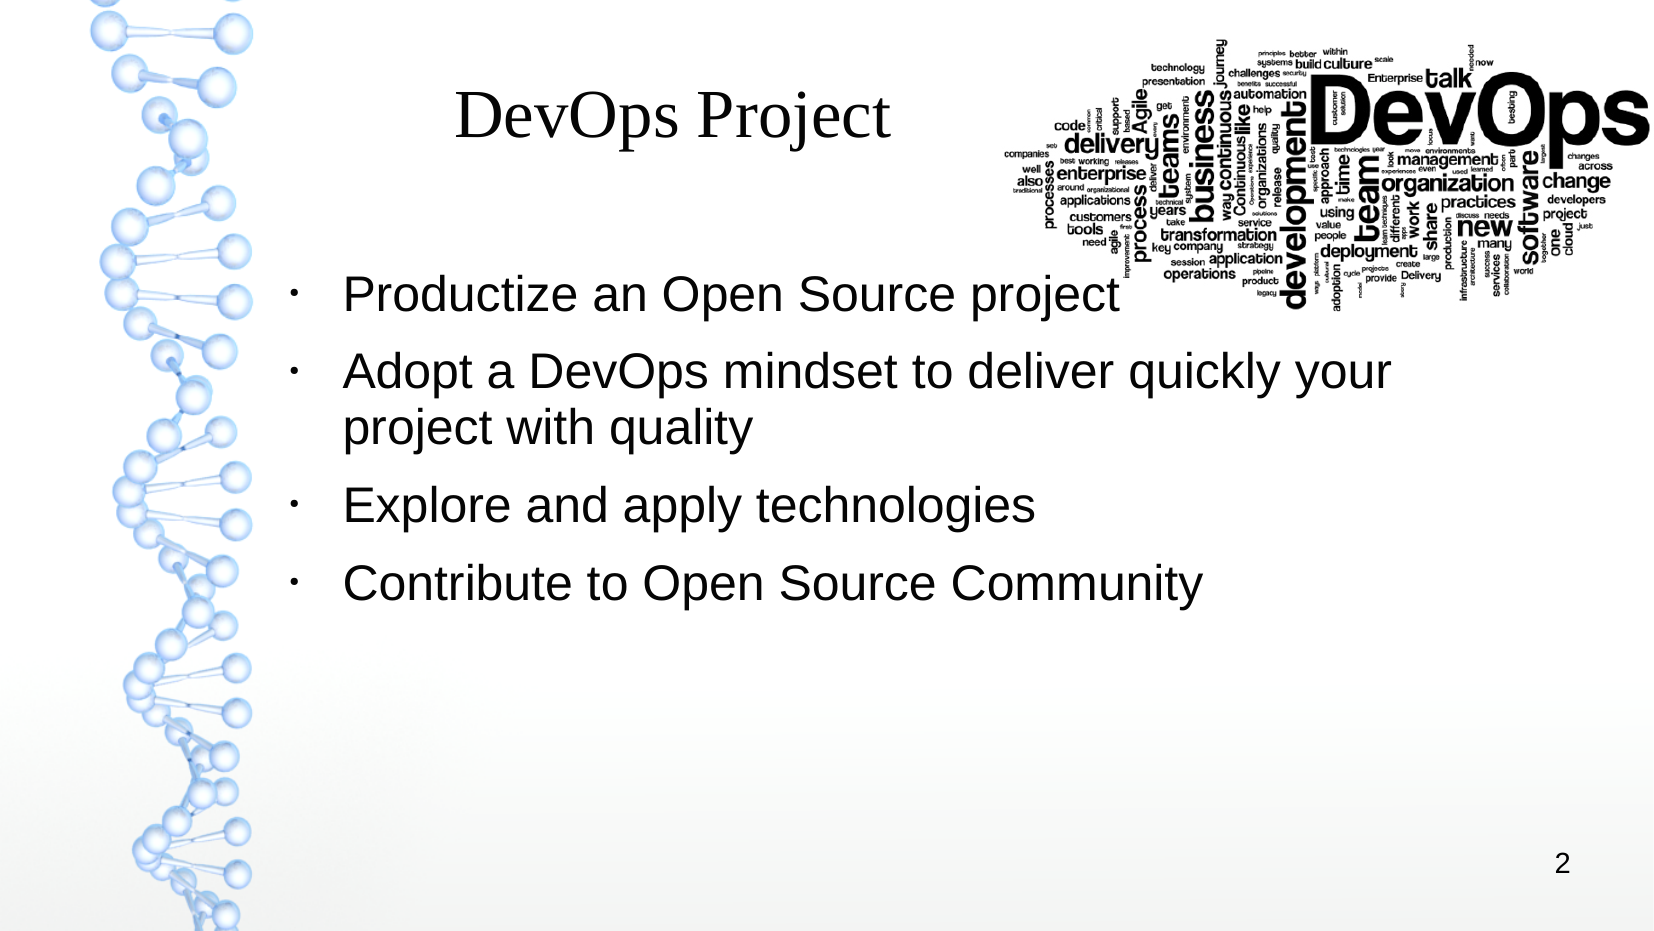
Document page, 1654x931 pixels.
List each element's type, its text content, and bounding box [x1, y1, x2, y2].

picture [0, 0, 1654, 931]
list Productize an Open Source project Adopt a DevOps mindset to deliver quickly your project with quality Explore and apply technologies Contribute to Open Source Community [271, 265, 1536, 806]
title DevOps Project [271, 37, 1000, 193]
